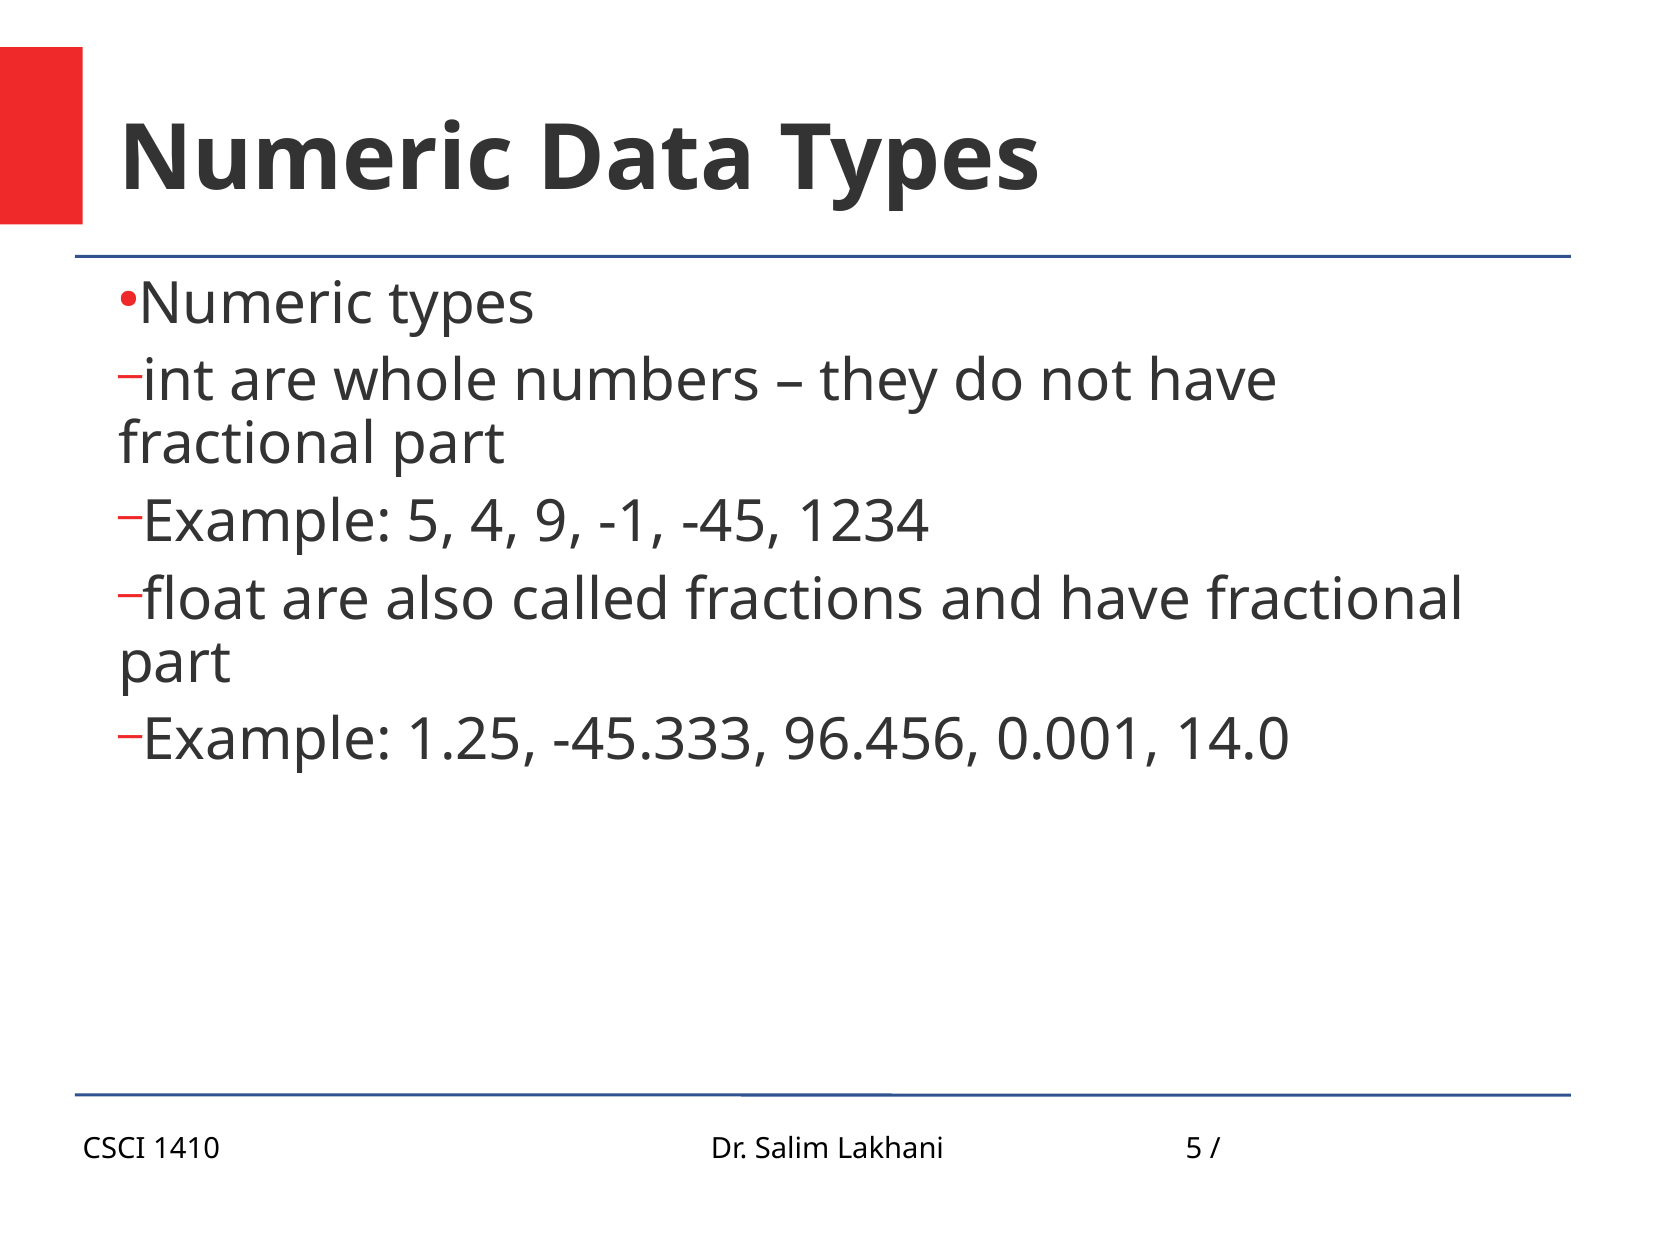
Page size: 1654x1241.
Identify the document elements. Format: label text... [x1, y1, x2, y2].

title Numeric Data Types [118, 49, 1571, 257]
text_box CSCI 1410 [82, 1129, 468, 1216]
list Numeric types int are whole numbers – they do not have fractional part Example: 5, 4, 9, -1, -45, 1234 float are also called fractions and have fractional part Example: 1.25, -45.333, 96.456, 0.001, 14.0 [118, 265, 1536, 1081]
text_box / [1185, 1129, 1571, 1216]
text_box Dr. Salim Lakhani [565, 1129, 1090, 1216]
